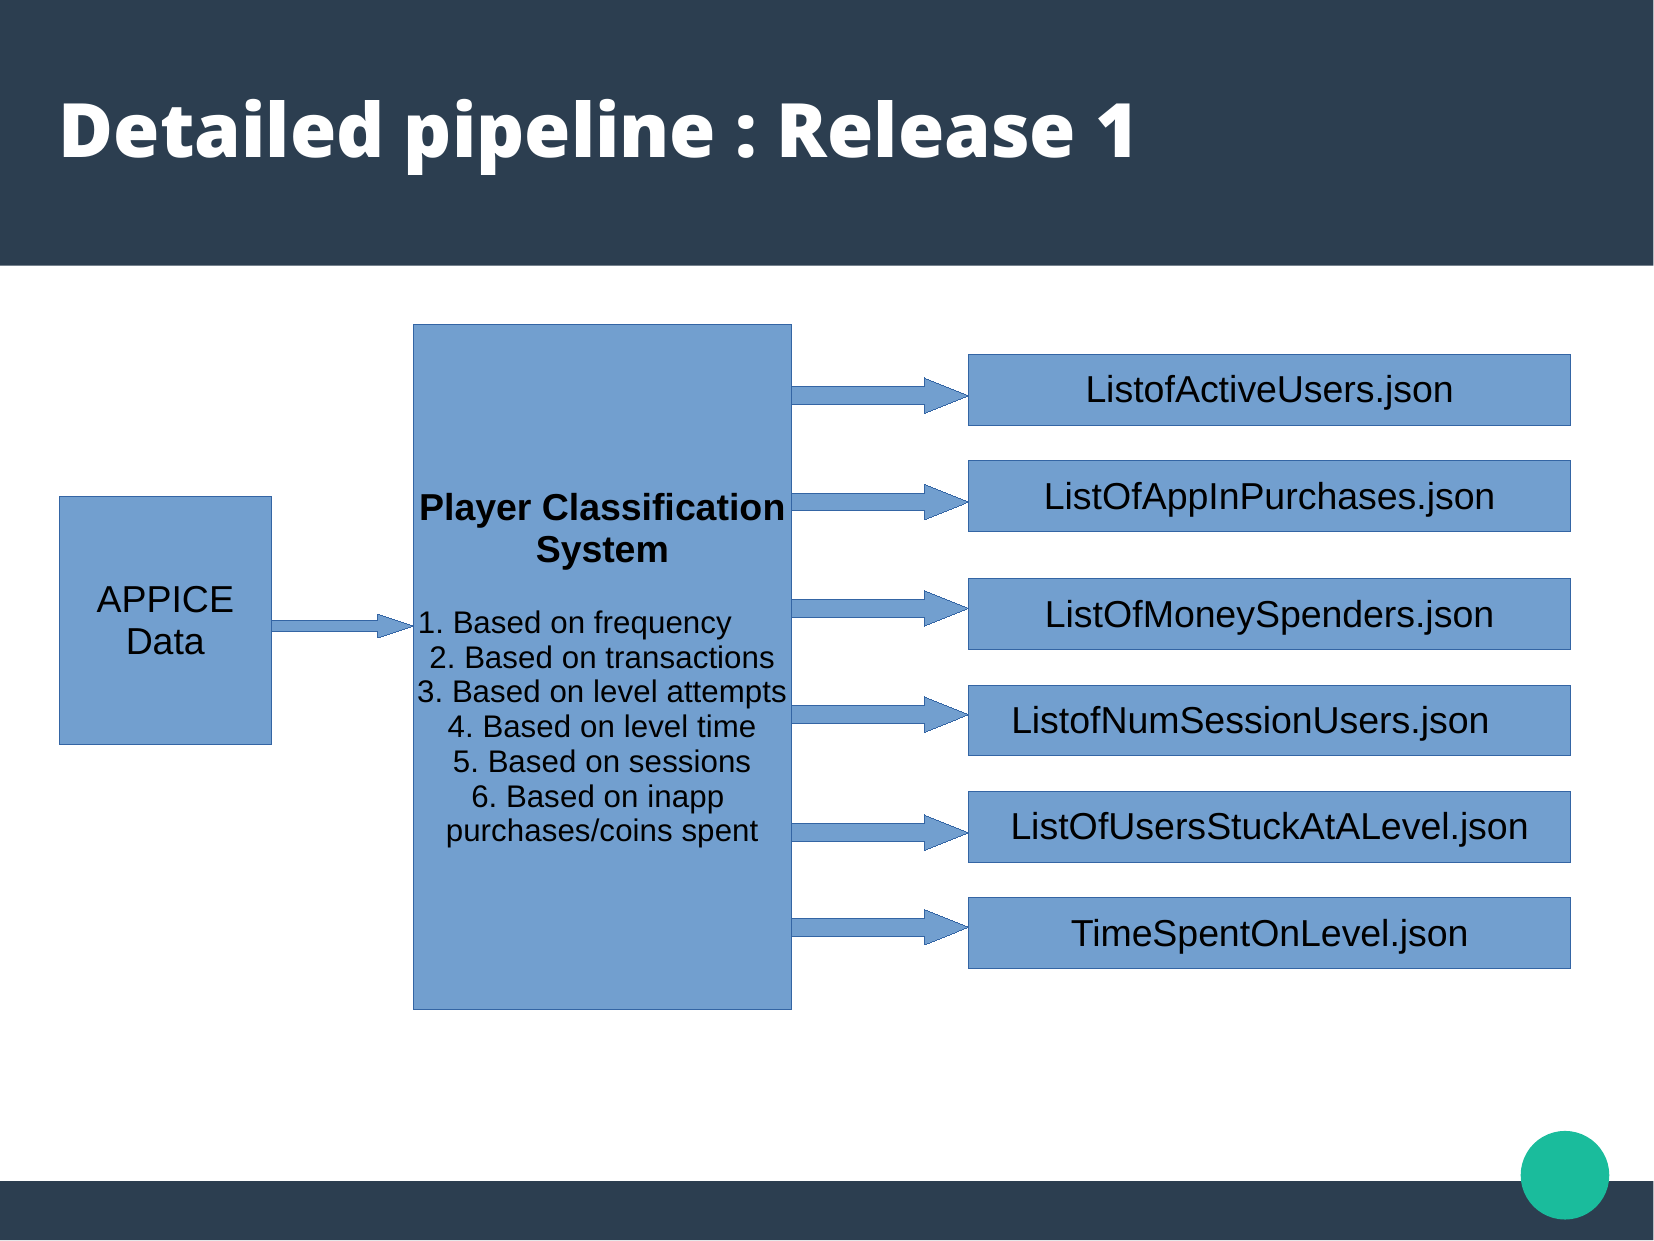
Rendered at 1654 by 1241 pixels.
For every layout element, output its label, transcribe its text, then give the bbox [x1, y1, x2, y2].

text_box [271, 614, 413, 638]
text_box ListOfAppInPurchases.json [968, 460, 1571, 532]
text_box [791, 696, 968, 733]
text_box Player Classification System 1. Based on frequency 2. Based on transactions 3. Based on level attempts 4. Based on level time 5. Based on sessions 6. Based on inapp purchases/coins spent [413, 324, 792, 1010]
text_box ListOfUsersStuckAtALevel.json [968, 791, 1571, 863]
text_box TimeSpentOnLevel.json [968, 897, 1571, 969]
text_box APPICE Data [59, 496, 272, 745]
text_box ListofNumSessionUsers.json [968, 685, 1571, 756]
text_box [791, 590, 968, 627]
title Detailed pipeline : Release 1 [59, 49, 1595, 207]
text_box ListOfMoneySpenders.json [968, 578, 1571, 650]
text_box [791, 484, 968, 520]
text_box [791, 377, 968, 414]
text_box [791, 909, 968, 945]
text_box ListofActiveUsers.json [968, 354, 1571, 426]
text_box [791, 814, 968, 851]
